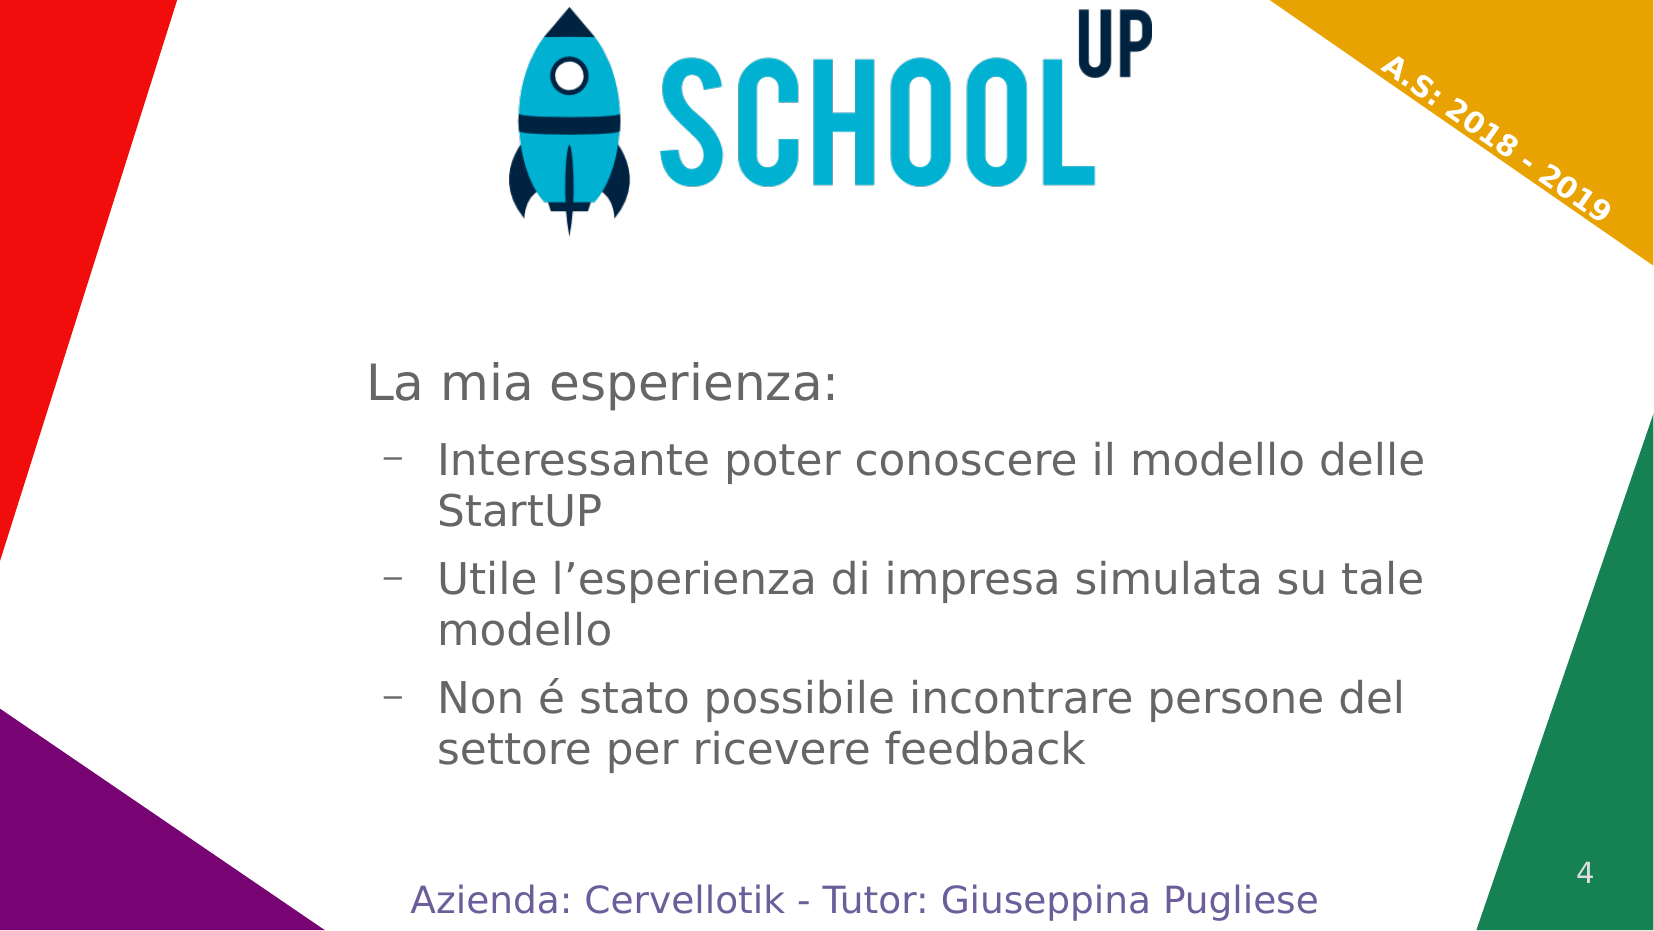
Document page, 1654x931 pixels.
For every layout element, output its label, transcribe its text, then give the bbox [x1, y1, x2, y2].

list La mia esperienza: Interessante poter conoscere il modello delle StartUP Utile l’esperienza di impresa simulata su tale modello Non é stato possibile incontrare persone del settore per ricevere feedback [295, 354, 1447, 827]
text_box Azienda: Cervellotik - Tutor: Giuseppina Pugliese [324, 871, 1447, 931]
picture [509, 7, 1152, 237]
text_box A.S: 2018 - 2019 [1278, 0, 1645, 286]
